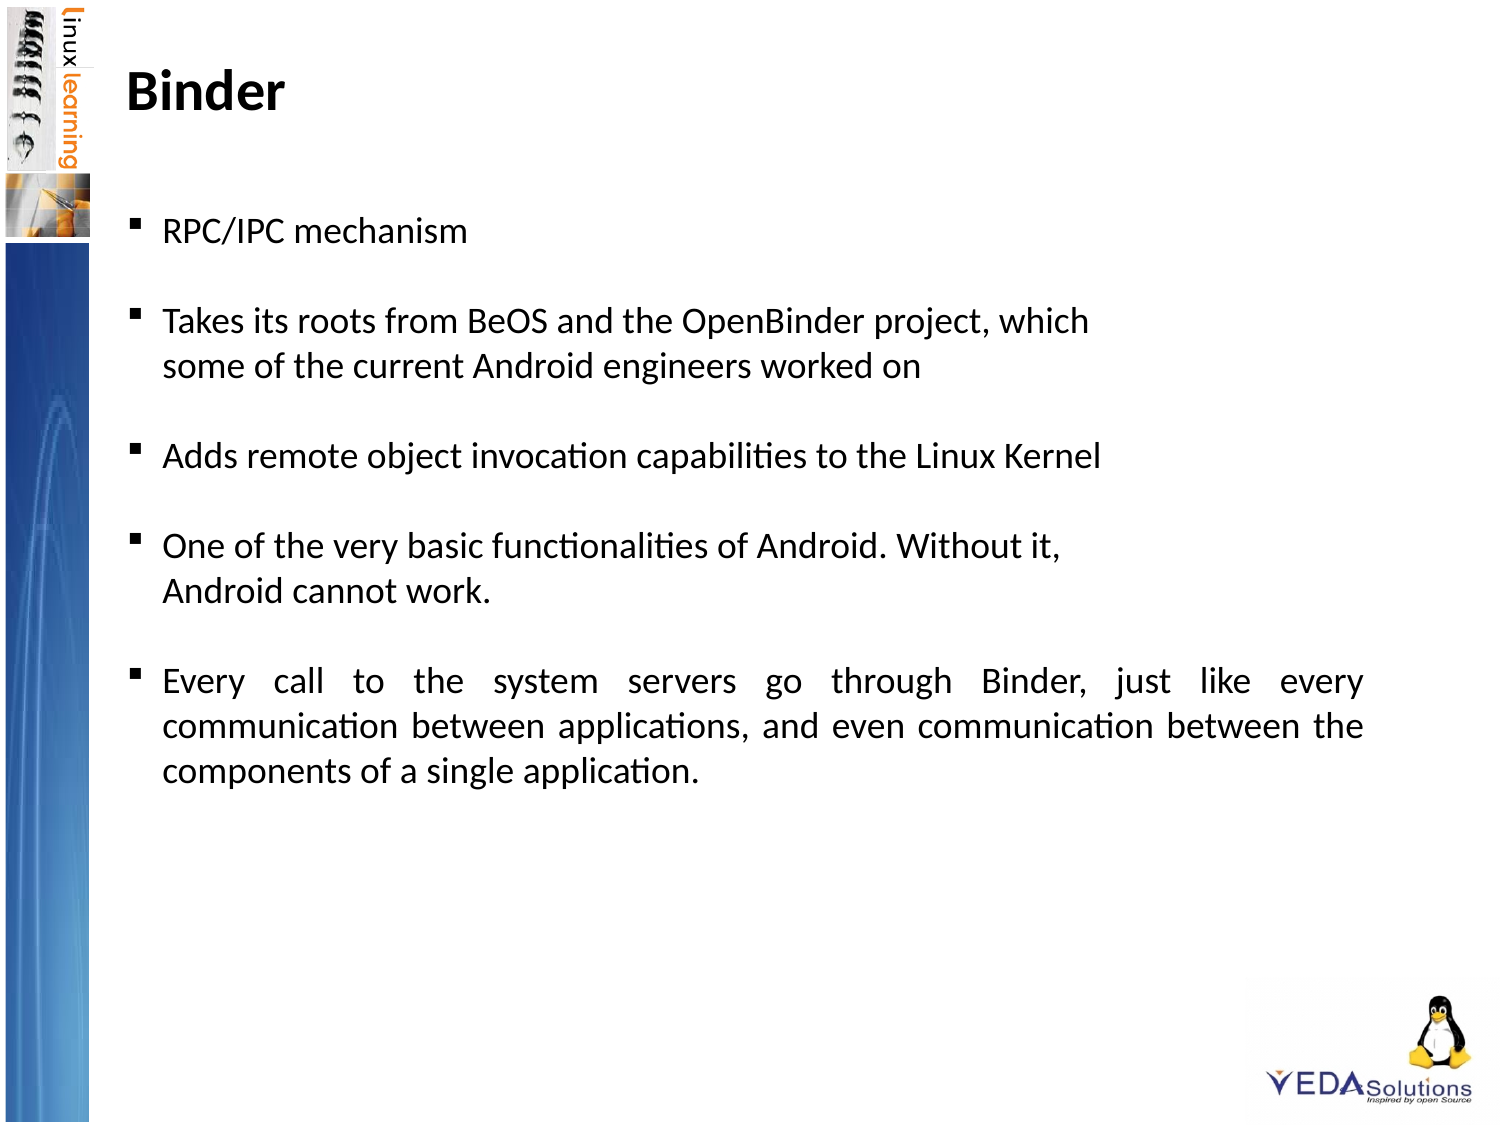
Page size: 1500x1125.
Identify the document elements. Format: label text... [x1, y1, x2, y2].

picture [5, 243, 89, 1122]
picture [1245, 977, 1500, 1125]
picture [5, 0, 97, 237]
text_box RPC/IPC mechanism Takes its roots from BeOS and the OpenBinder project, which some of the current Android engineers worked on Adds remote object invocation capabilities to the Linux Kernel One of the very basic functionalities of Android. Without it, Android cannot work. Every call to the system servers go through Binder, just like every communication between applications, and even communication between the components of a single application. [112, 148, 1380, 958]
text_box Binder [112, 45, 1425, 197]
